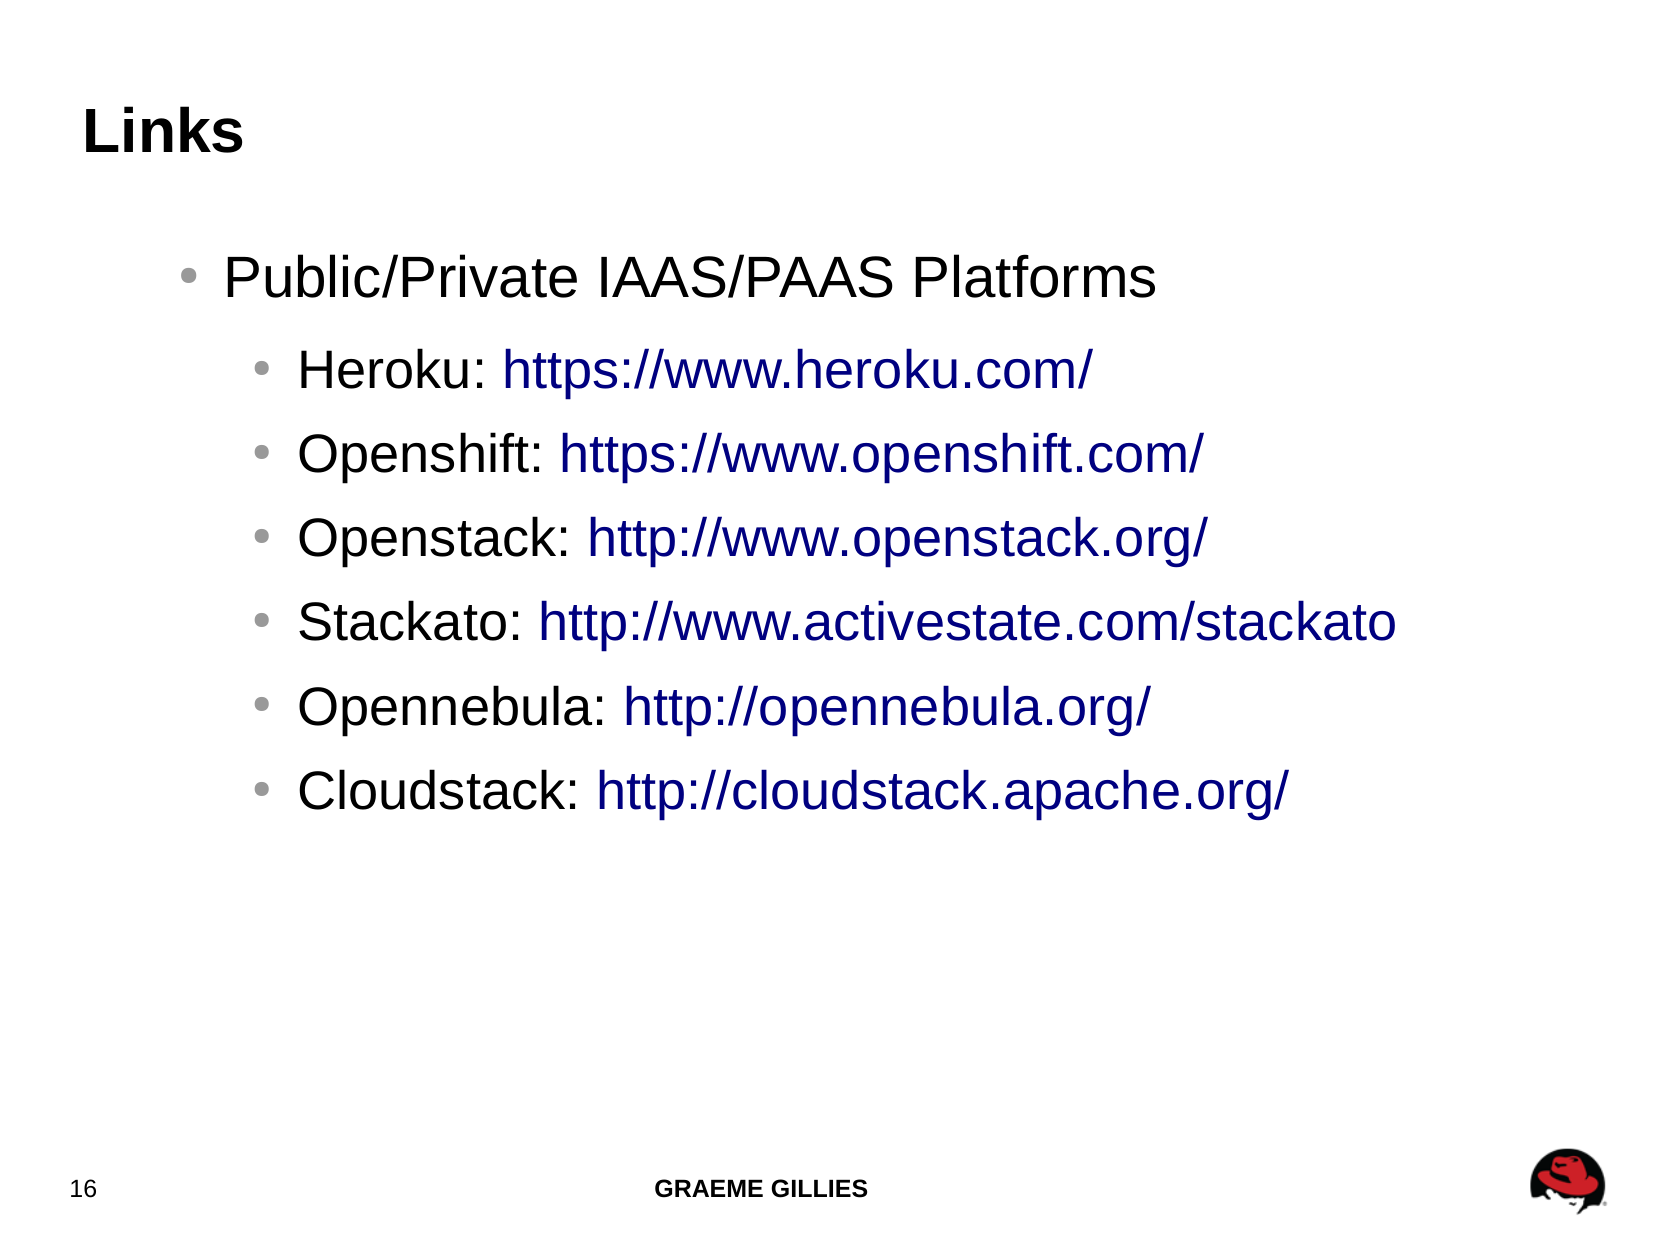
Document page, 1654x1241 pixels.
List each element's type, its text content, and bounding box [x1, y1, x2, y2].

picture [1529, 1146, 1613, 1224]
title Links [82, 37, 1571, 226]
list Public/Private IAAS/PAAS Platforms Heroku: https://www.heroku.com/ Openshift: https://www.openshift.com/ Openstack: http://www.openstack.org/ Stackato: http://www.activestate.com/stackato Opennebula: http://opennebula.org/ Cloudstack: http://cloudstack.apache.org/ [86, 244, 1576, 1039]
